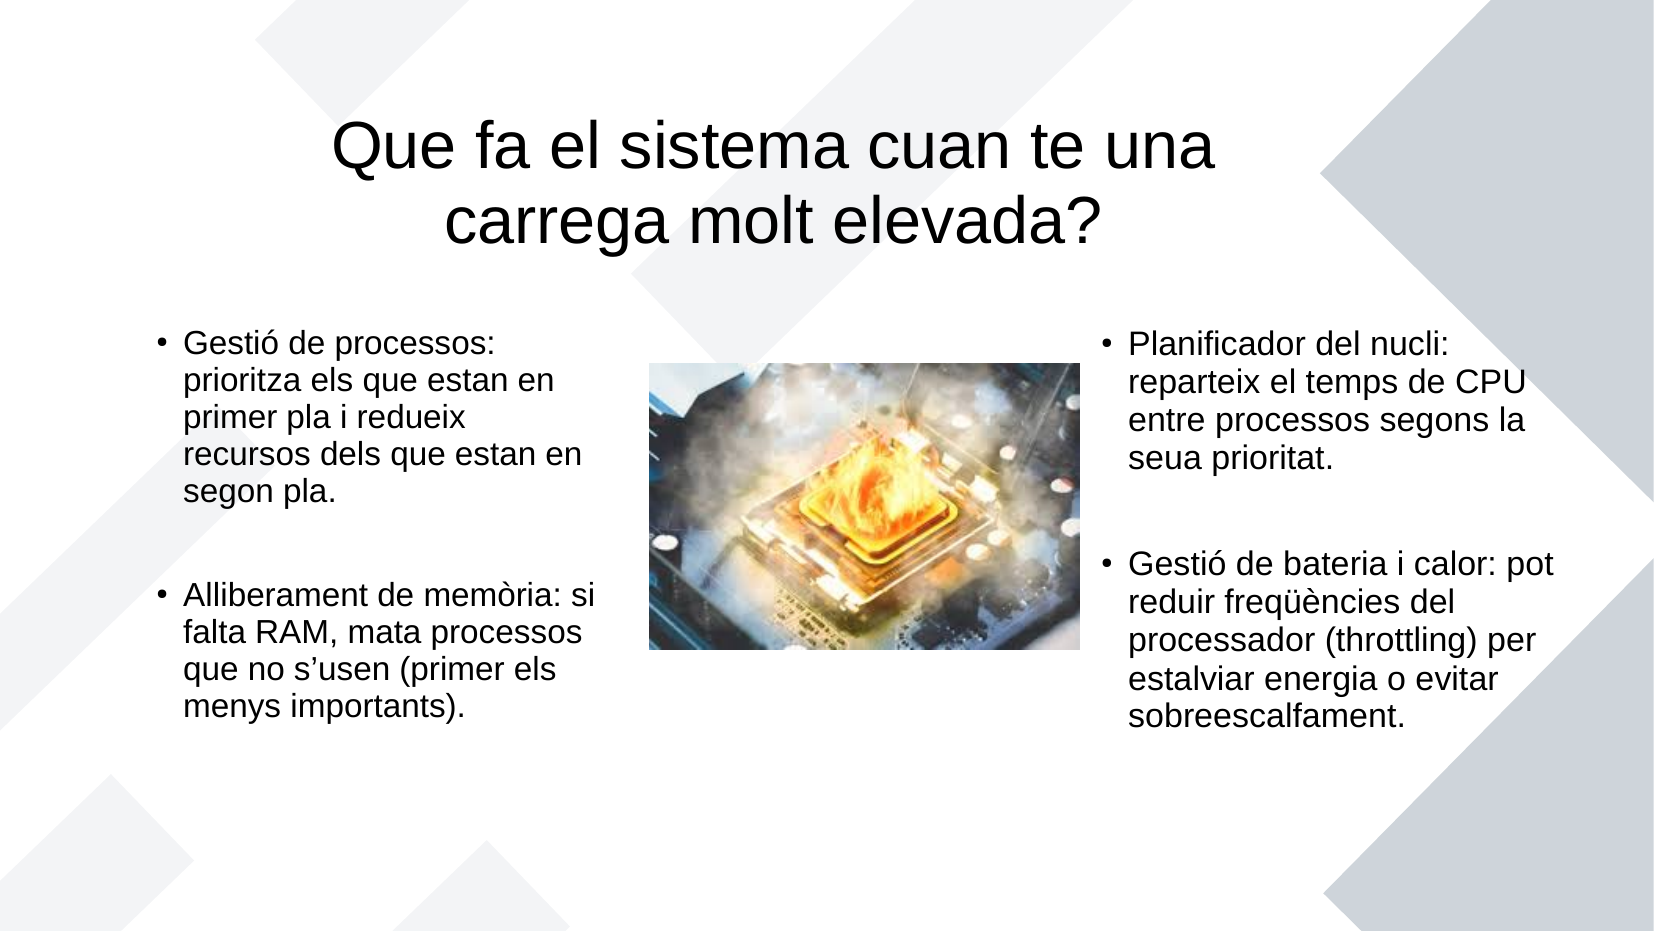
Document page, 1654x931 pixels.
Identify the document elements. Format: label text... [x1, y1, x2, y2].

picture [649, 363, 1080, 650]
list Gestió de processos: prioritza els que estan en primer pla i redueix recursos dels que estan en segon pla. Alliberament de memòria: si falta RAM, mata processos que no s’usen (primer els menys importants). [147, 324, 597, 739]
list Planificador del nucli: reparteix el temps de CPU entre processos segons la seua prioritat. Gestió de bateria i calor: pot reduir freqüències del processador (throttling) per estalviar energia o evitar sobreescalfament. [1091, 324, 1565, 747]
title Que fa el sistema cuan te una carrega molt elevada? [295, 103, 1252, 264]
